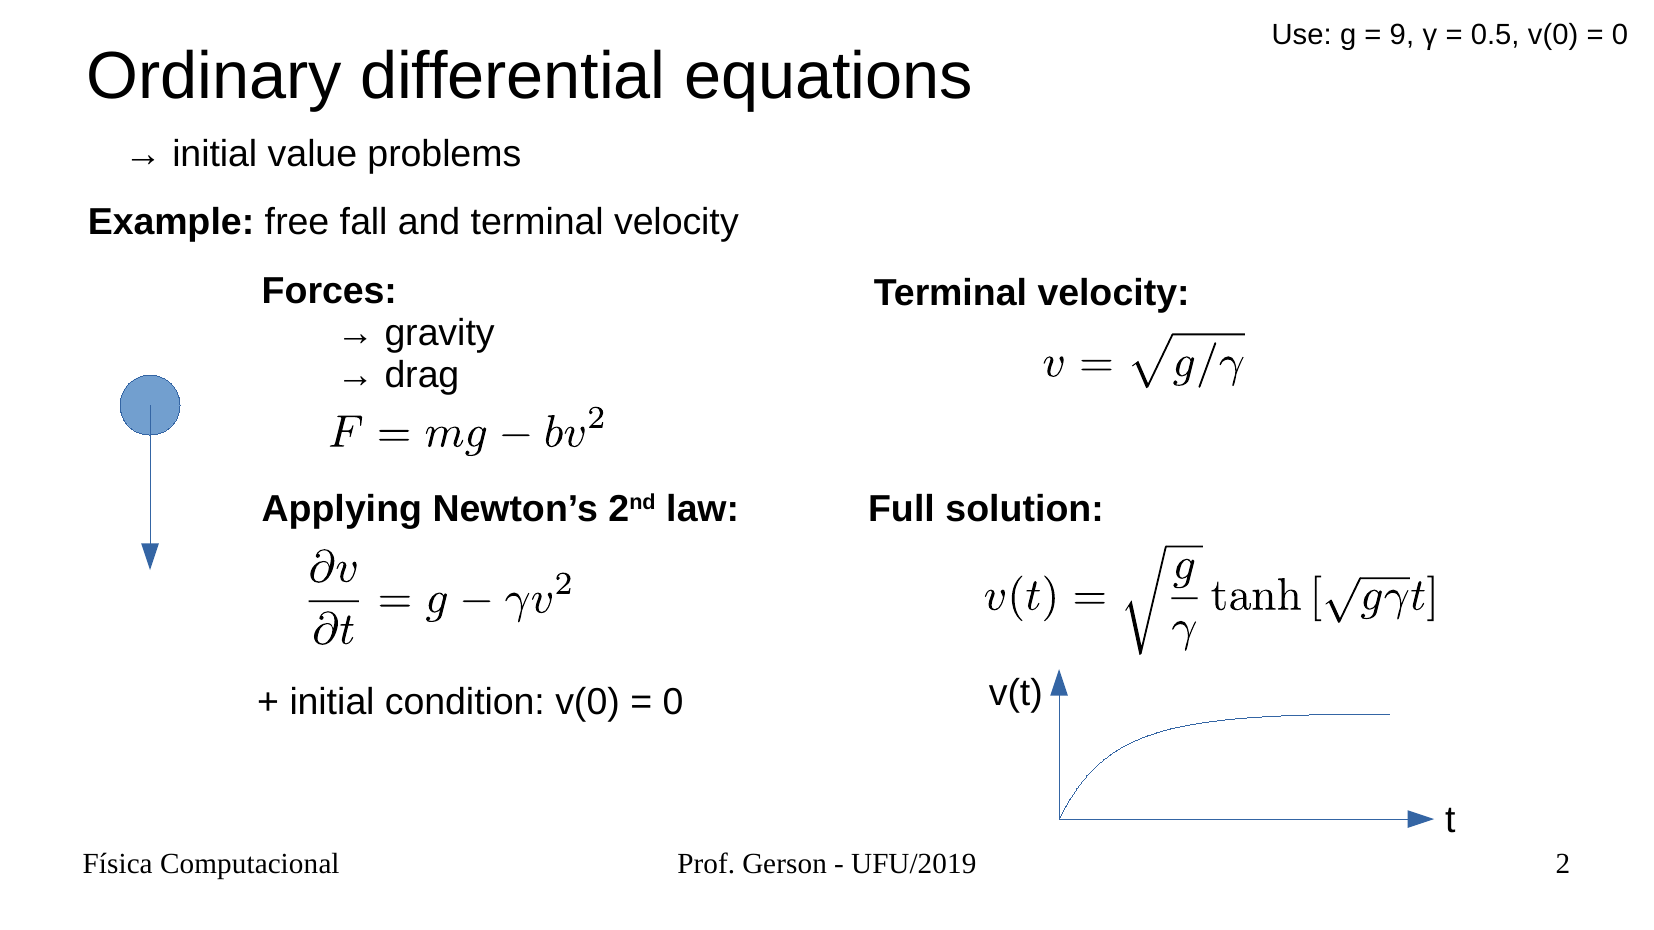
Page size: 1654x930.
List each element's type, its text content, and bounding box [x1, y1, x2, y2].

text_box [120, 375, 181, 436]
text_box Forces: → gravity → drag [246, 261, 510, 403]
text_box Applying Newton’s 2nd law: [246, 480, 755, 538]
text_box + initial condition: v(0) = 0 [242, 672, 699, 730]
text_box Terminal velocity: [859, 264, 1205, 321]
text_box Example: free fall and terminal velocity [73, 192, 755, 250]
text_box t [1430, 790, 1471, 848]
picture [981, 543, 1436, 657]
text_box Full solution: [853, 479, 1120, 537]
text_box Ordinary differential equations [71, 31, 1121, 121]
picture [308, 549, 571, 645]
text_box v(t) [974, 663, 1058, 721]
picture [1040, 331, 1247, 390]
text_box → initial value problems [109, 124, 537, 182]
picture [326, 405, 605, 458]
text_box Use: g = 9, γ = 0.5, v(0) = 0 [1256, 10, 1640, 58]
